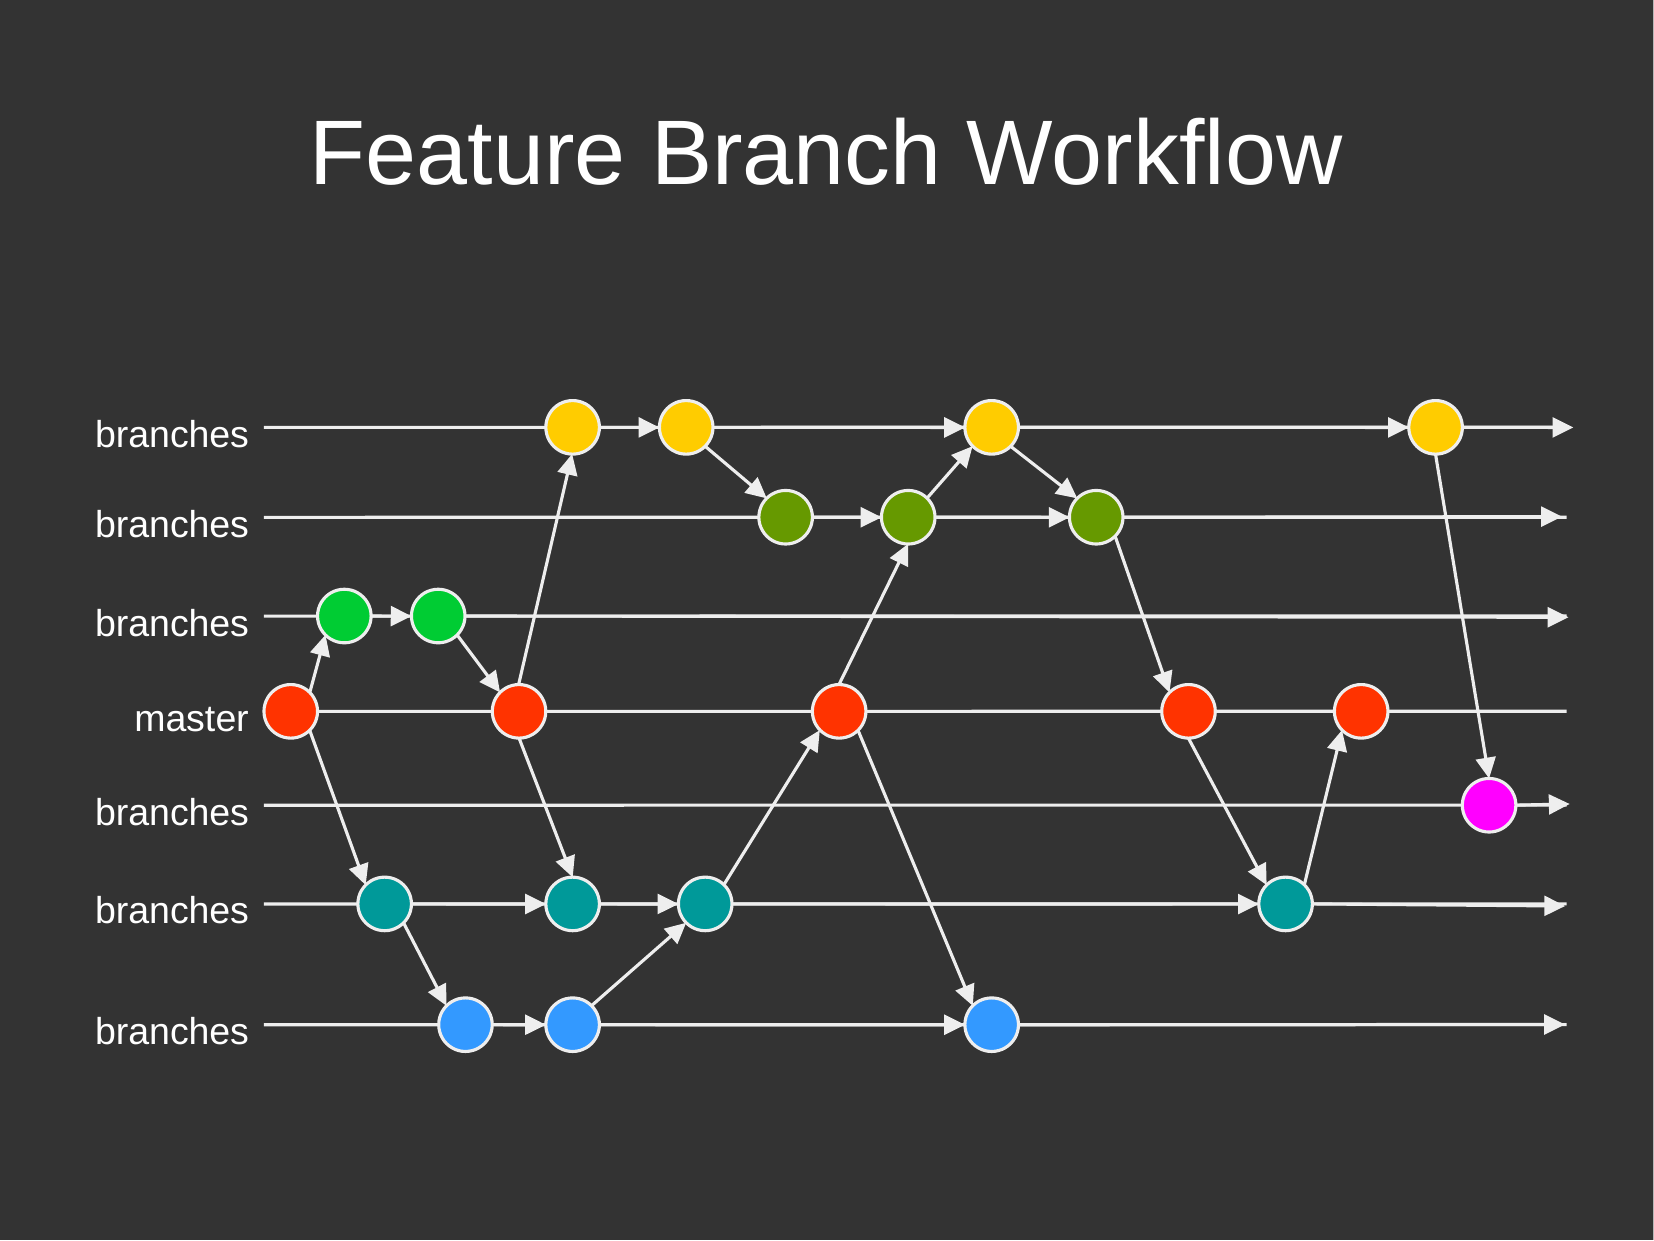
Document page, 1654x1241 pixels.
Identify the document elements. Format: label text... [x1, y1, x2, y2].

text_box [357, 877, 412, 931]
text_box [492, 684, 546, 738]
text_box branches [75, 772, 264, 838]
text_box [758, 490, 813, 545]
text_box [1069, 490, 1123, 545]
text_box branches [75, 583, 264, 649]
text_box master [75, 678, 264, 744]
text_box [1408, 400, 1463, 454]
text_box [1161, 684, 1216, 739]
text_box branches [75, 871, 264, 937]
text_box [678, 877, 732, 931]
text_box [1258, 877, 1313, 931]
text_box [1334, 684, 1388, 739]
text_box [1462, 778, 1516, 833]
text_box [545, 400, 600, 455]
text_box [411, 589, 465, 643]
text_box [438, 997, 493, 1052]
text_box [964, 997, 1019, 1052]
text_box [263, 684, 318, 739]
text_box branches [75, 992, 264, 1058]
text_box [545, 997, 600, 1052]
text_box branches [75, 394, 264, 460]
text_box branches [75, 484, 264, 550]
text_box [317, 589, 371, 643]
text_box [812, 684, 866, 739]
text_box [881, 490, 935, 544]
title Feature Branch Workflow [82, 49, 1571, 257]
text_box [545, 877, 600, 931]
text_box [964, 400, 1019, 455]
text_box [659, 400, 713, 455]
